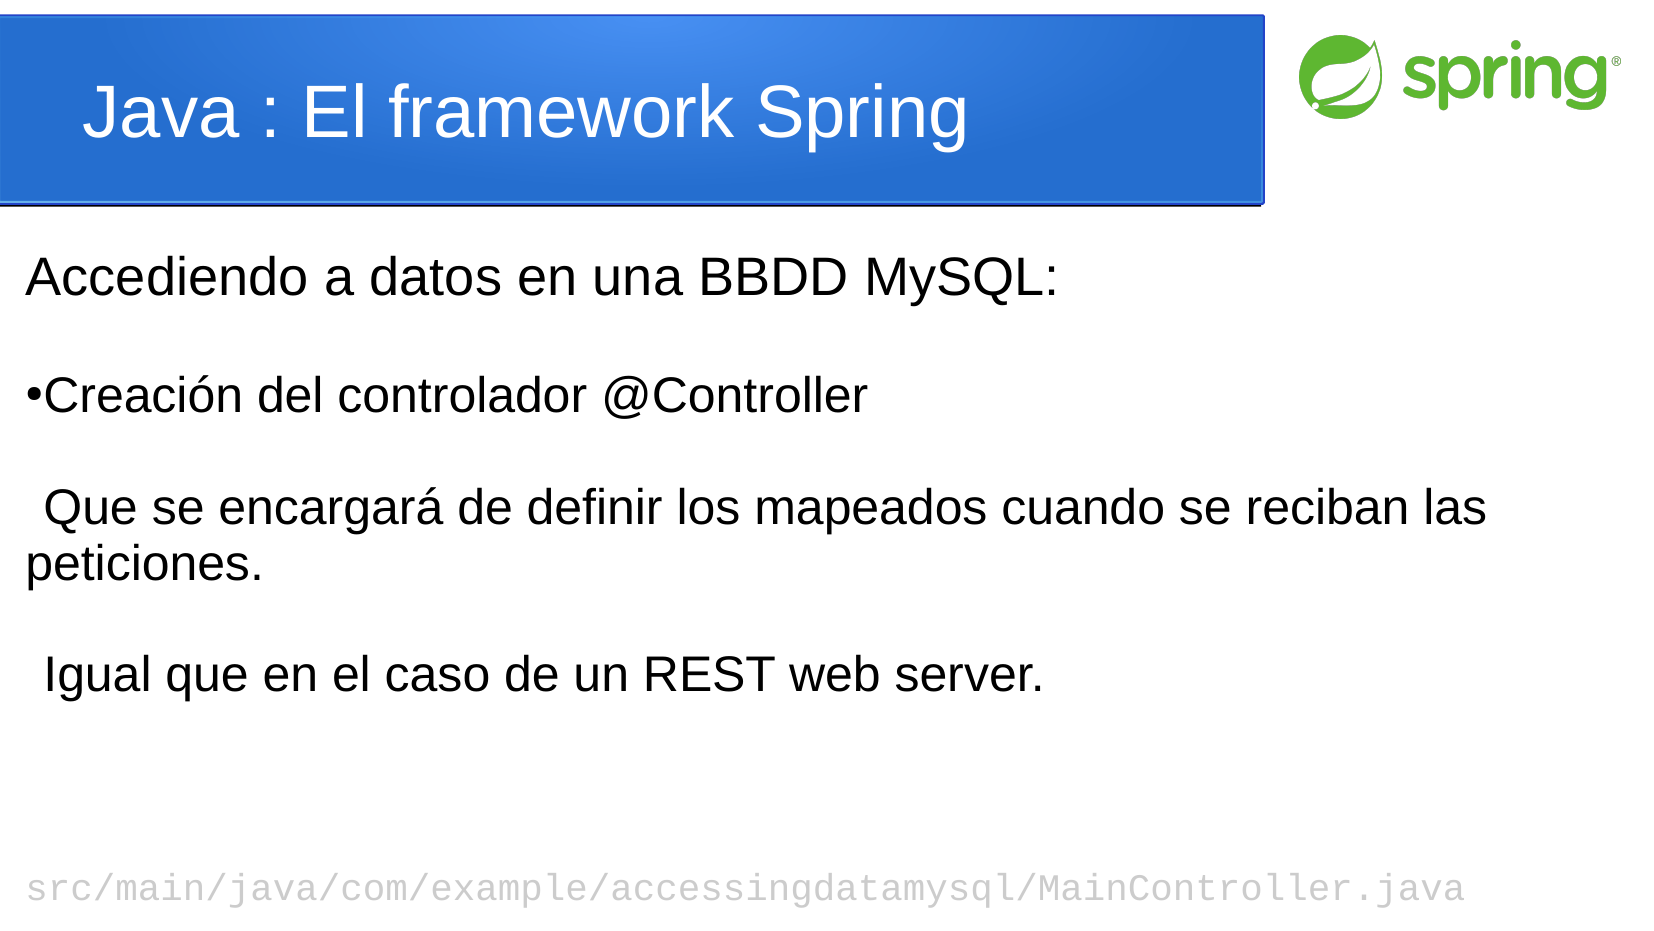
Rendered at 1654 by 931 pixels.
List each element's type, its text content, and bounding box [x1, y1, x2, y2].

title Java : El framework Spring [82, 35, 1235, 164]
picture [1299, 35, 1621, 119]
subtitle Accediendo a datos en una BBDD MySQL: Creación del controlador @Controller Que se encargará de definir los mapeados cuando se reciban las peticiones. Igual que en el caso de un REST web server. src/main/java/com/example/accessingdatamysql/MainController.java [25, 164, 1644, 931]
